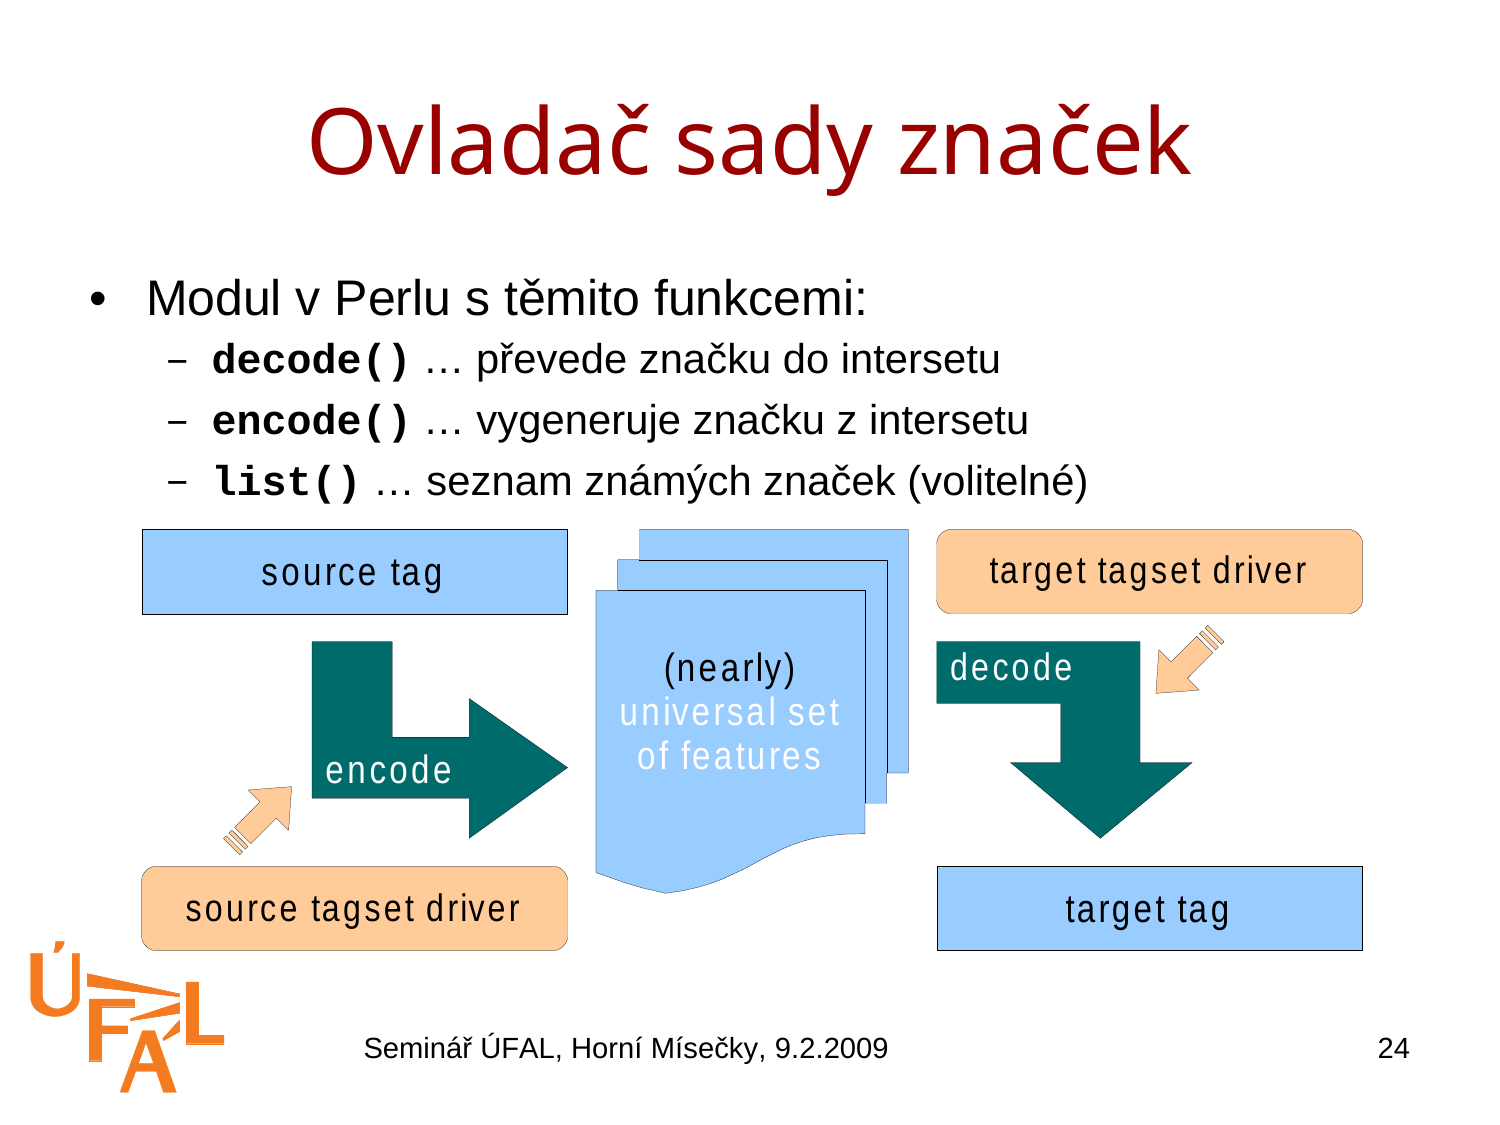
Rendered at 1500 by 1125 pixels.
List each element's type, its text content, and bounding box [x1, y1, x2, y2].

list Modul v Perlu s těmito funkcemi: decode() … převede značku do intersetu encode() … vygeneruje značku z intersetu list() … seznam známých značek (volitelné) [75, 262, 1426, 622]
title Ovladač sady značek [75, 45, 1426, 233]
picture [141, 529, 1365, 953]
